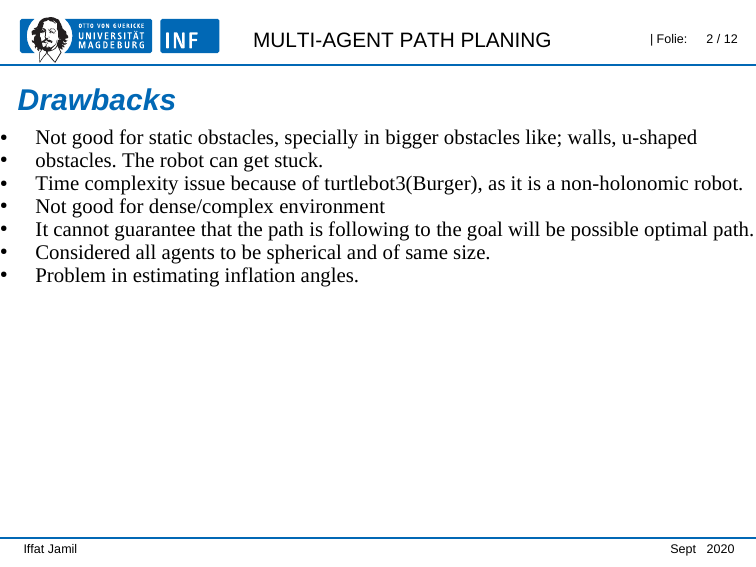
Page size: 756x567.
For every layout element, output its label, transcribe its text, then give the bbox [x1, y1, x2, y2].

text_box Not good for static obstacles, specially in bigger obstacles like; walls, u-shaped obstacles. The robot can get stuck. Time complexity issue because of turtlebot3(Burger), as it is a non-holonomic robot. Not good for dense/complex environment It cannot guarantee that the path is following to the goal will be possible optimal path. Considered all agents to be spherical and of same size. Problem in estimating inflation angles. [0, 539, 756, 567]
text_box Drawbacks [17, 83, 193, 117]
text_box 2 / 12 [706, 32, 738, 47]
text_box | Folie: [650, 32, 688, 47]
text_box [64, 18, 153, 54]
text_box [19, 18, 35, 54]
text_box Sept [649, 542, 697, 557]
text_box MULTI-AGENT PATH PLANING [253, 29, 552, 53]
text_box Iffat Jamil [20, 542, 86, 557]
text_box [160, 18, 220, 54]
text_box 2020 [706, 542, 735, 557]
text_box [31, 17, 69, 63]
text_box Not good for static obstacles, specially in bigger obstacles like; walls, u-shaped obstacles. The robot can get stuck. Time complexity issue because of turtlebot3(Burger), as it is a non-holonomic robot. Not good for dense/complex environment It cannot guarantee that the path is following to the goal will be possible optimal path. Considered all agents to be spherical and of same size. Problem in estimating inflation angles. [0, 3, 756, 64]
text_box Not good for static obstacles, specially in bigger obstacles like; walls, u-shaped obstacles. The robot can get stuck. Time complexity issue because of turtlebot3(Burger), as it is a non-holonomic robot. Not good for dense/complex environment It cannot guarantee that the path is following to the goal will be possible optimal path. Considered all agents to be spherical and of same size. Problem in estimating inflation angles. [0, 66, 756, 537]
